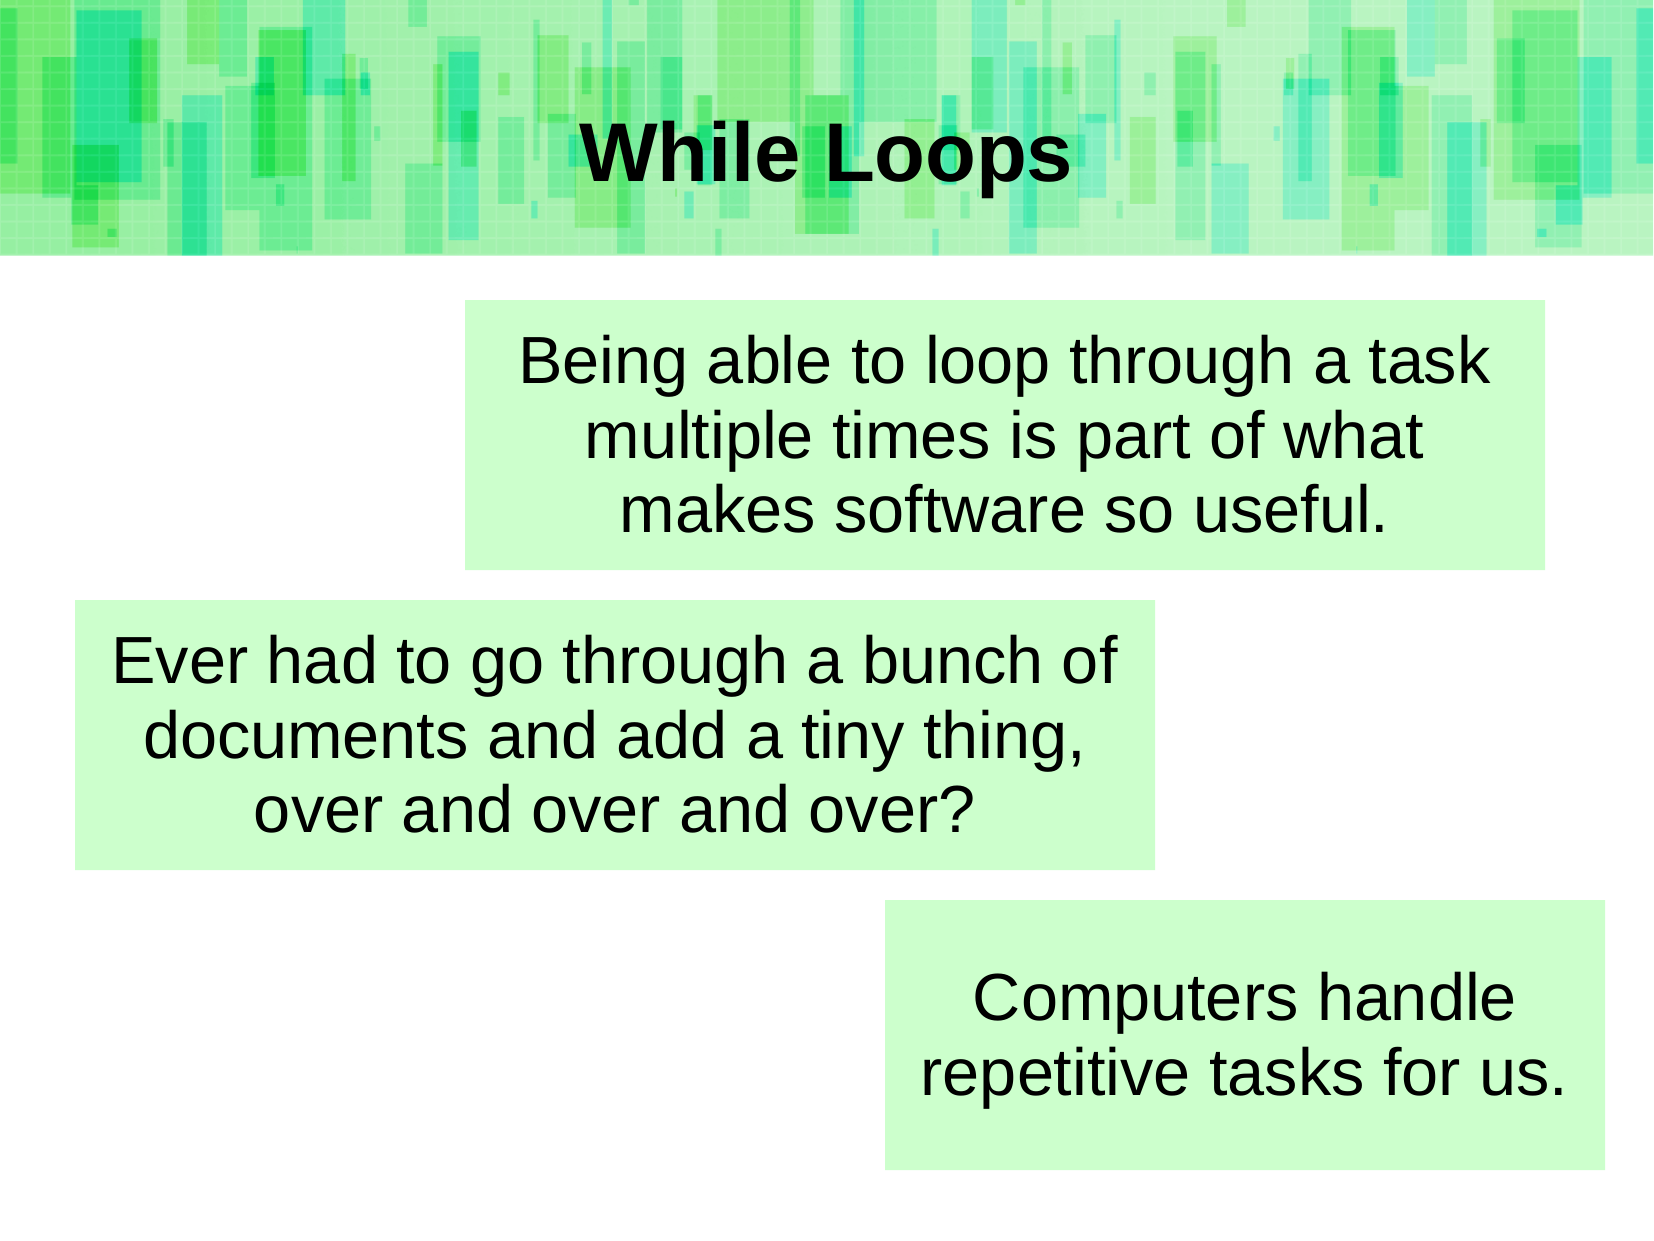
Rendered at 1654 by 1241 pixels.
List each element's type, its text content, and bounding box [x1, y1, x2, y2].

text_box Computers handle repetitive tasks for us. [885, 900, 1606, 1171]
text_box Ever had to go through a bunch of documents and add a tiny thing, over and over and over? [75, 600, 1156, 871]
subtitle Being able to loop through a task multiple times is part of what makes software so useful. [465, 300, 1546, 571]
title While Loops [82, 49, 1571, 257]
picture [0, 0, 1654, 1241]
